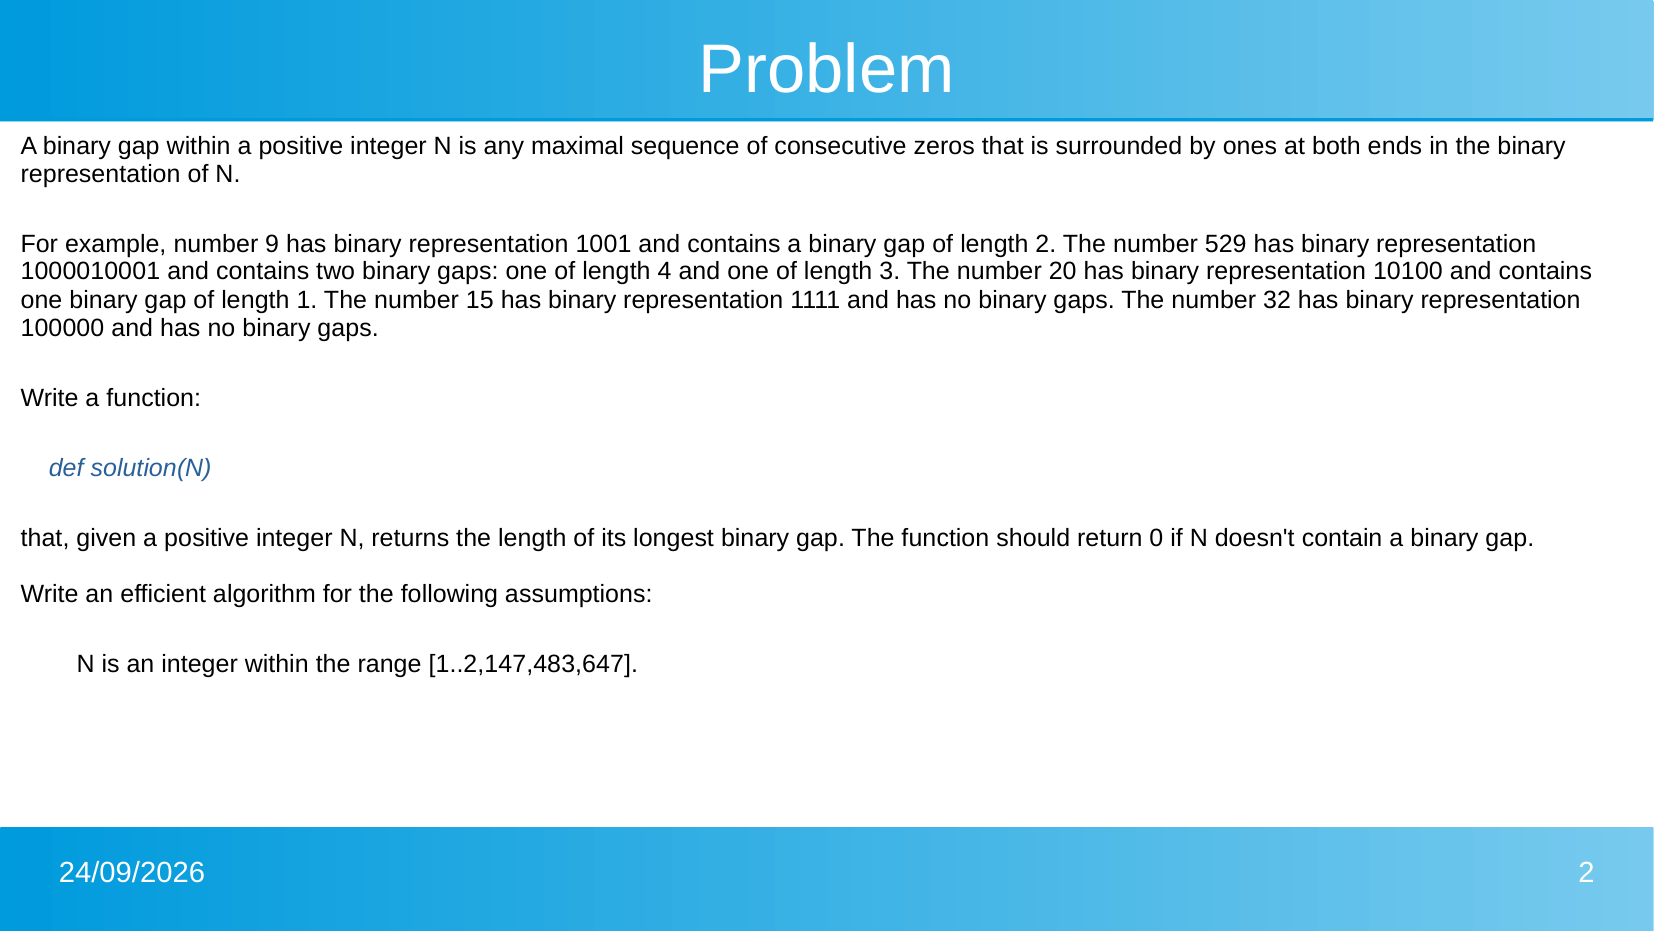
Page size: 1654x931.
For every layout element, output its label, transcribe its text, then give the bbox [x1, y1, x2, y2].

title Problem [59, 29, 1595, 108]
text_box A binary gap within a positive integer N is any maximal sequence of consecutive zeros that is surrounded by ones at both ends in the binary representation of N. For example, number 9 has binary representation 1001 and contains a binary gap of length 2. The number 529 has binary representation 1000010001 and contains two binary gaps: one of length 4 and one of length 3. The number 20 has binary representation 10100 and contains one binary gap of length 1. The number 15 has binary representation 1111 and has no binary gaps. The number 32 has binary representation 100000 and has no binary gaps. Write a function: def solution(N) that, given a positive integer N, returns the length of its longest binary gap. The function should return 0 if N doesn't contain a binary gap. Write an efficient algorithm for the following assumptions: N is an integer within the range [1..2,147,483,647]. [5, 124, 1654, 931]
